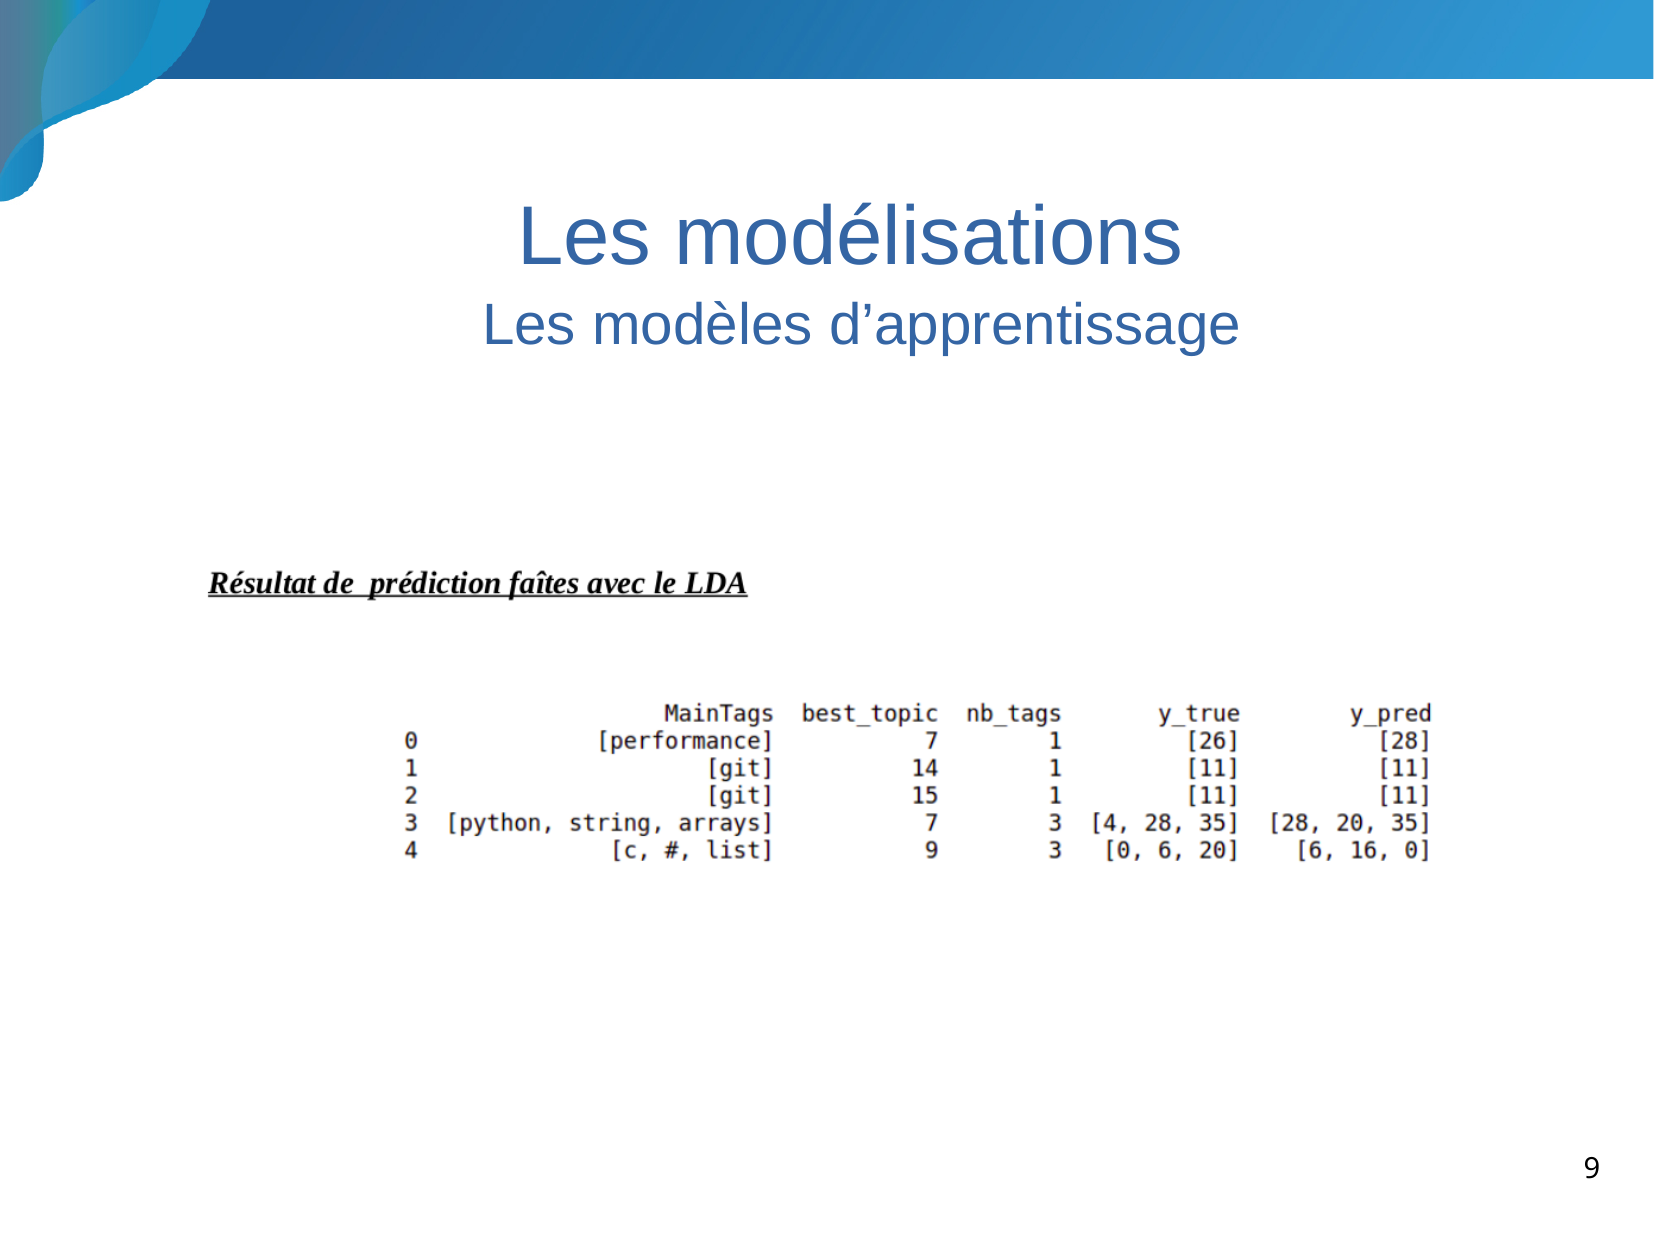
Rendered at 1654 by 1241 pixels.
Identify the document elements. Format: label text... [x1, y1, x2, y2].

picture [0, 0, 1654, 1241]
title Les modèles d’apprentissage [82, 227, 1571, 421]
title Les modélisations [82, 139, 1571, 227]
